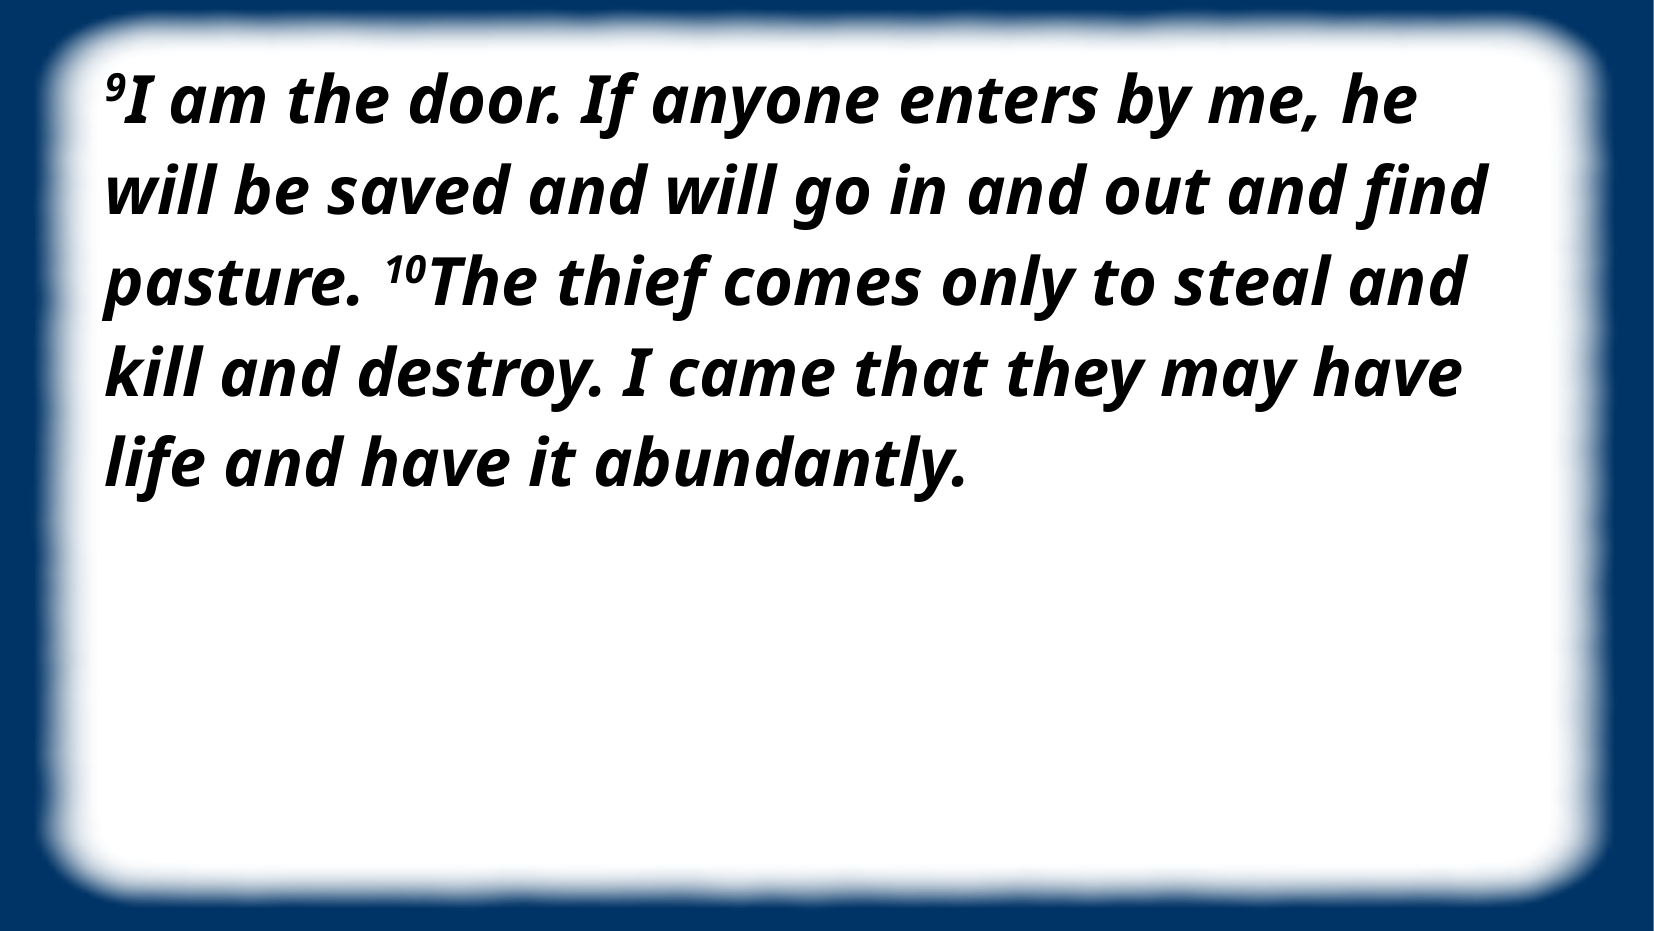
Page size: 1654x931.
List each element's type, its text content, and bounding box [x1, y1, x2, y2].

picture [0, 0, 1654, 931]
text_box 9I am the door. If anyone enters by me, he will be saved and will go in and out and find pasture. 10The thief comes only to steal and kill and destroy. I came that they may have life and have it abundantly. [90, 45, 1546, 504]
